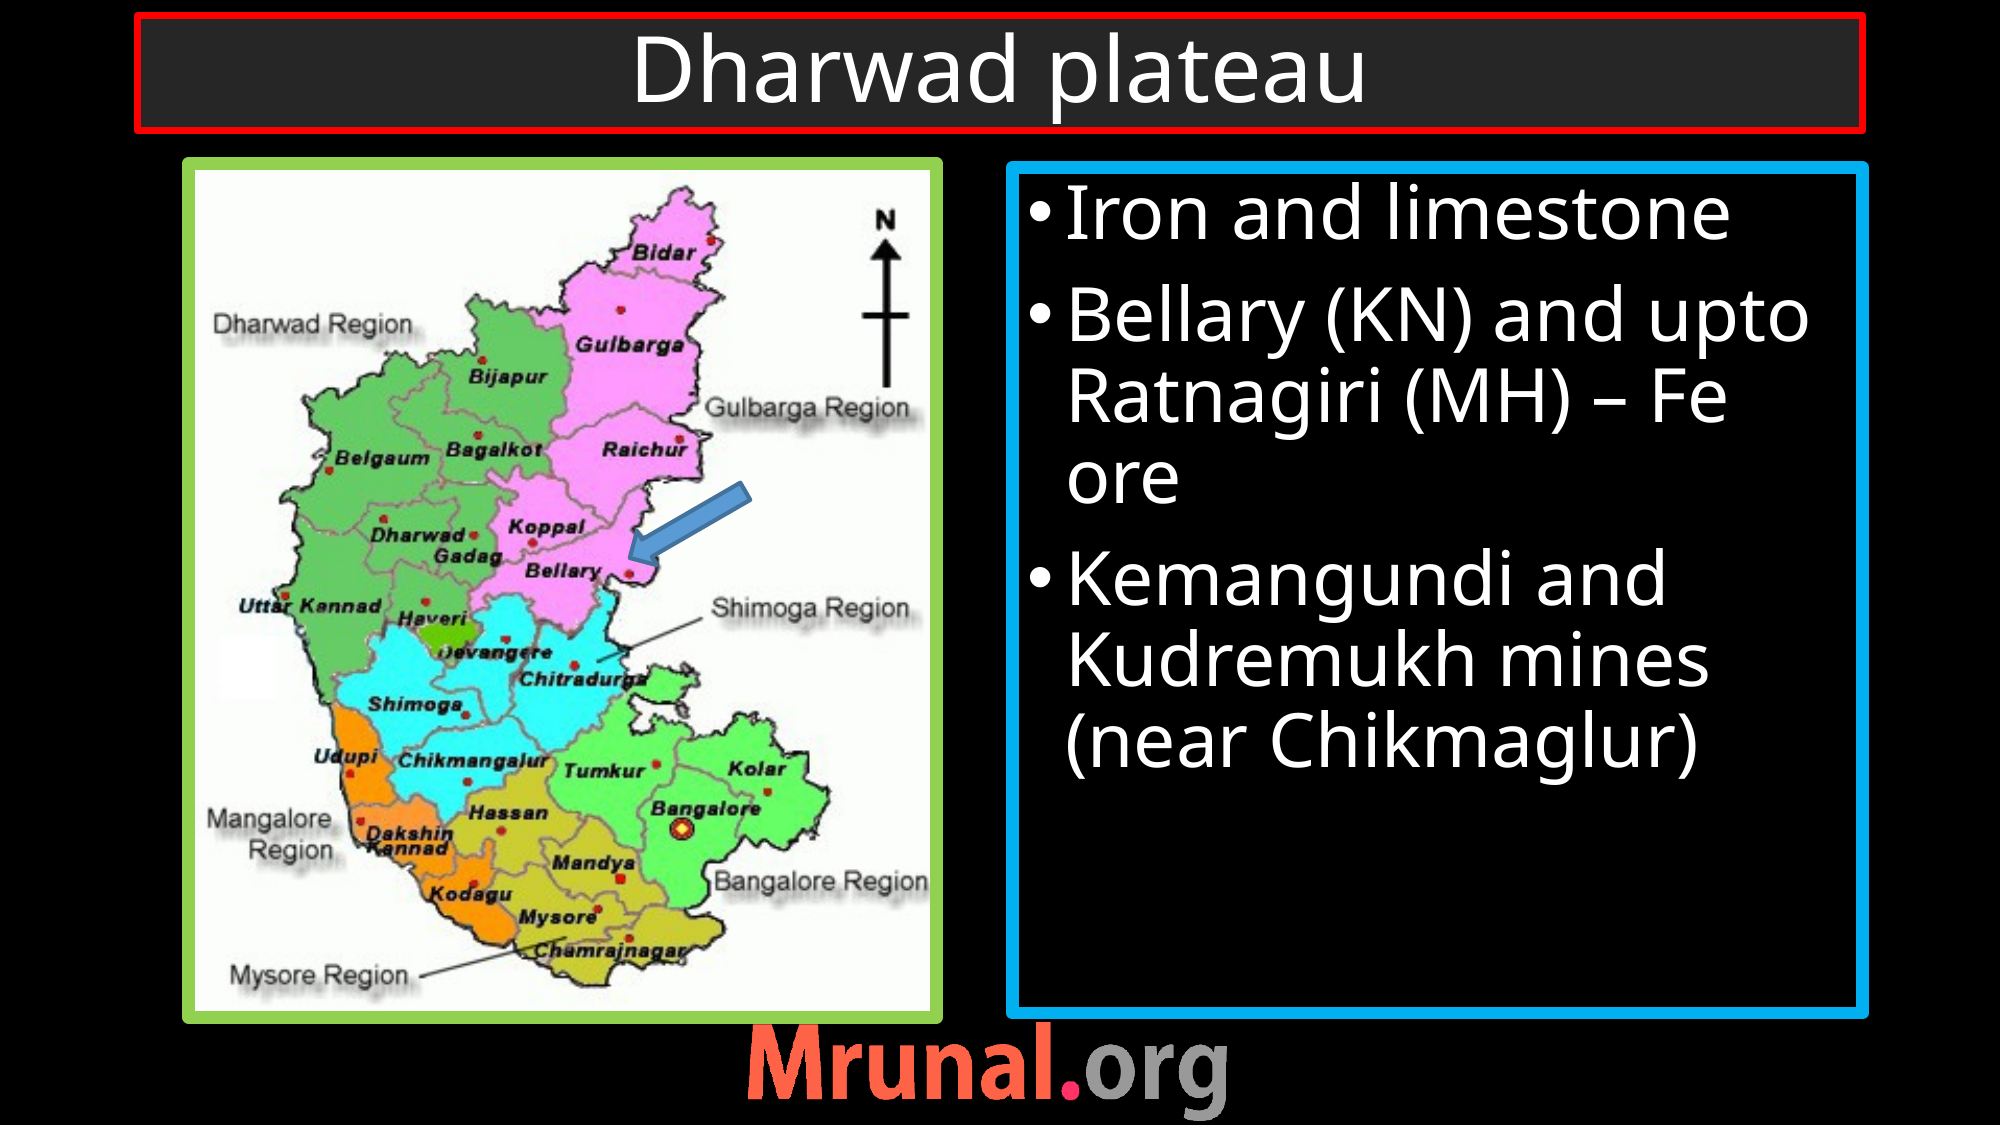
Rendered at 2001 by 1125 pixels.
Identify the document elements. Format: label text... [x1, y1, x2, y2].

list Iron and limestone Bellary (KN) and upto Ratnagiri (MH) – Fe ore Kemangundi and Kudremukh mines (near Chikmaglur) [1012, 167, 1863, 1014]
title Dharwad plateau [137, 15, 1863, 131]
text_box [629, 482, 751, 566]
picture [741, 1005, 1230, 1125]
picture [194, 169, 931, 1012]
